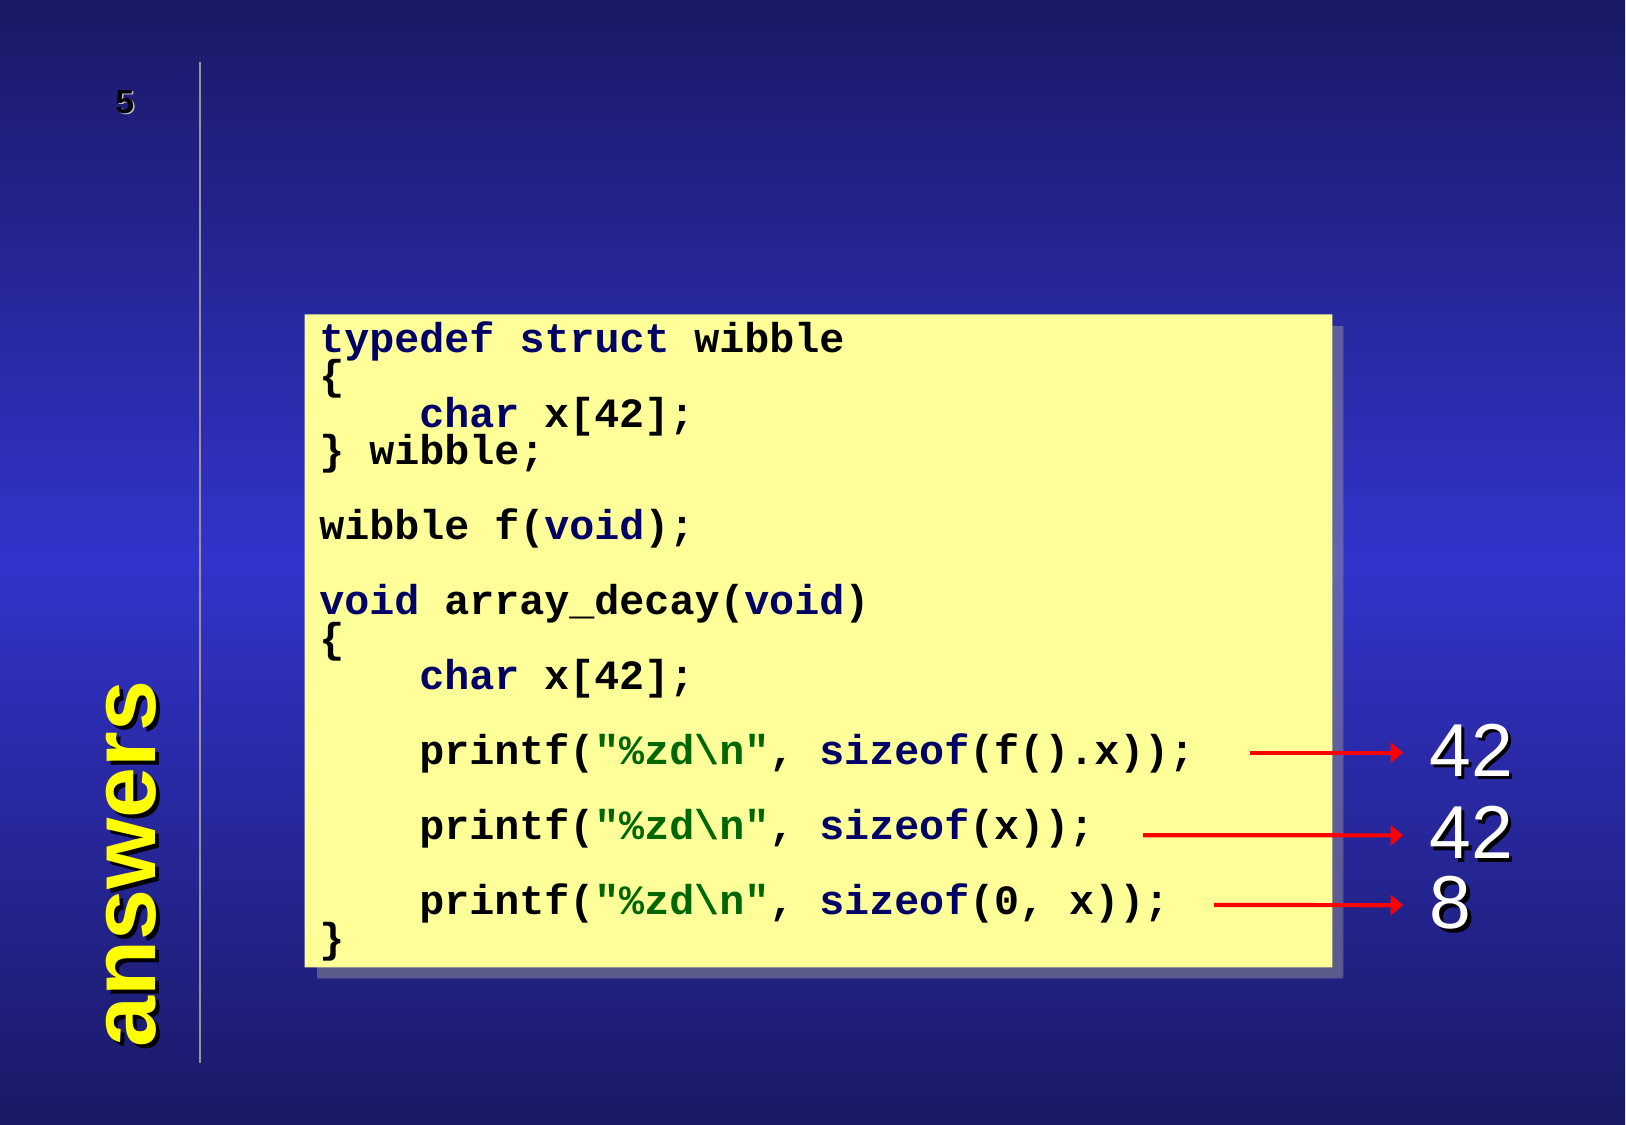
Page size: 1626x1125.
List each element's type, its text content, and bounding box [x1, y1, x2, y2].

text_box 42 [1414, 693, 1557, 800]
text_box typedef struct wibble { char x[42]; } wibble; wibble f(void); void array_decay(void) { char x[42]; printf("%zd\n", sizeof(f().x)); printf("%zd\n", sizeof(x)); printf("%zd\n", sizeof(0, x)); } [304, 314, 1333, 968]
text_box 8 [1415, 846, 1546, 952]
title answers [50, 187, 188, 1063]
text_box 42 [1414, 800, 1557, 882]
text_box 42 [1443, 824, 1455, 841]
